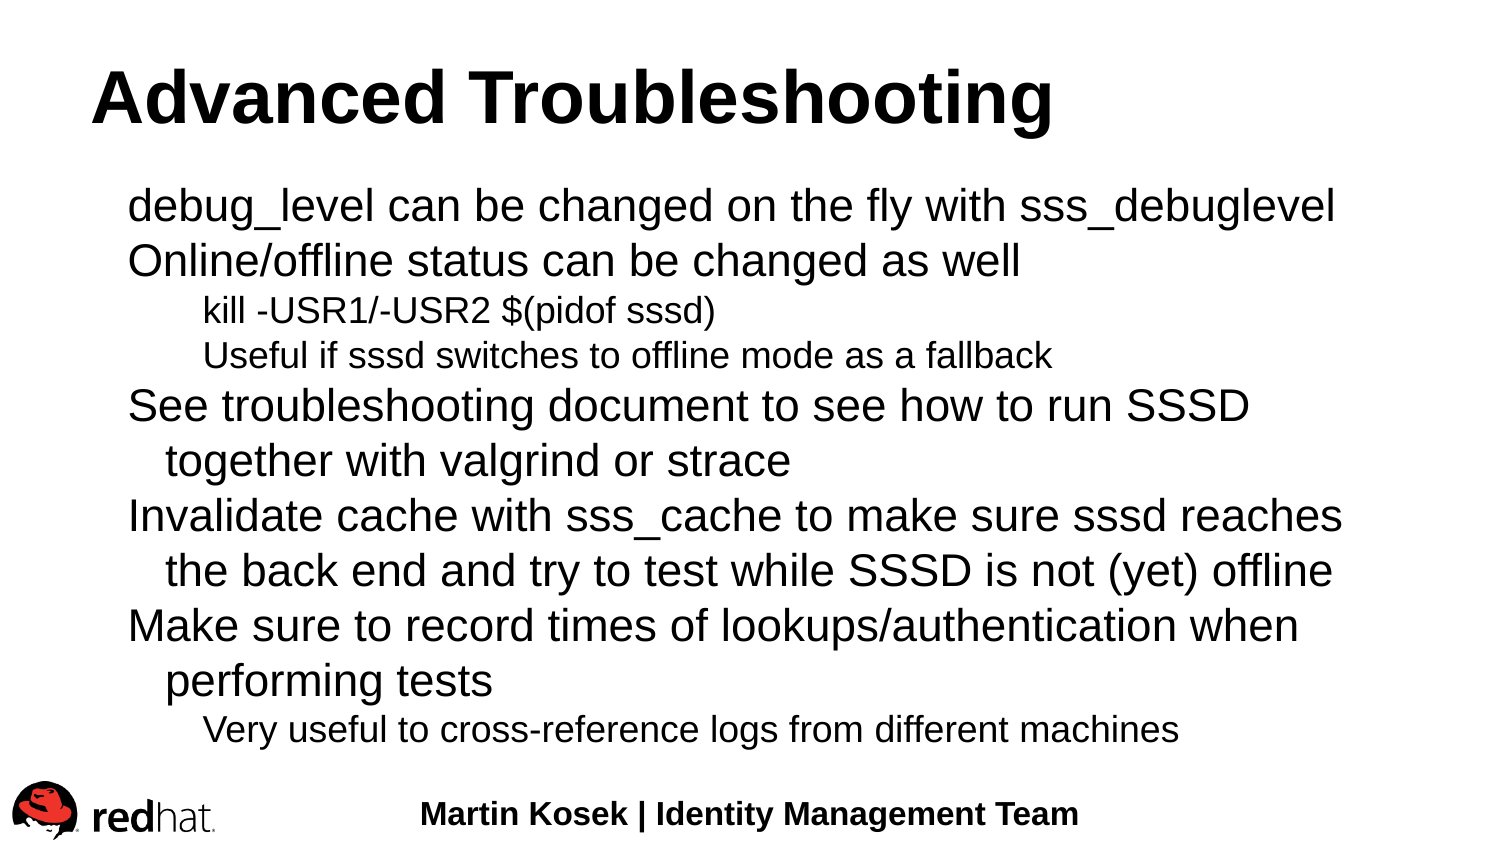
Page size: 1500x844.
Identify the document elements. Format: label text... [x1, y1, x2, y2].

title Advanced Troubleshooting [75, 12, 1425, 154]
picture [12, 781, 215, 844]
list debug_level can be changed on the fly with sss_debuglevel Online/offline status can be changed as well kill -USR1/-USR2 $(pidof sssd) Useful if sssd switches to offline mode as a fallback See troubleshooting document to see how to run SSSD together with valgrind or strace Invalidate cache with sss_cache to make sure sssd reaches the back end and try to test while SSSD is not (yet) offline Make sure to record times of lookups/authentication when performing tests Very useful to cross-reference logs from different machines [75, 160, 1425, 780]
